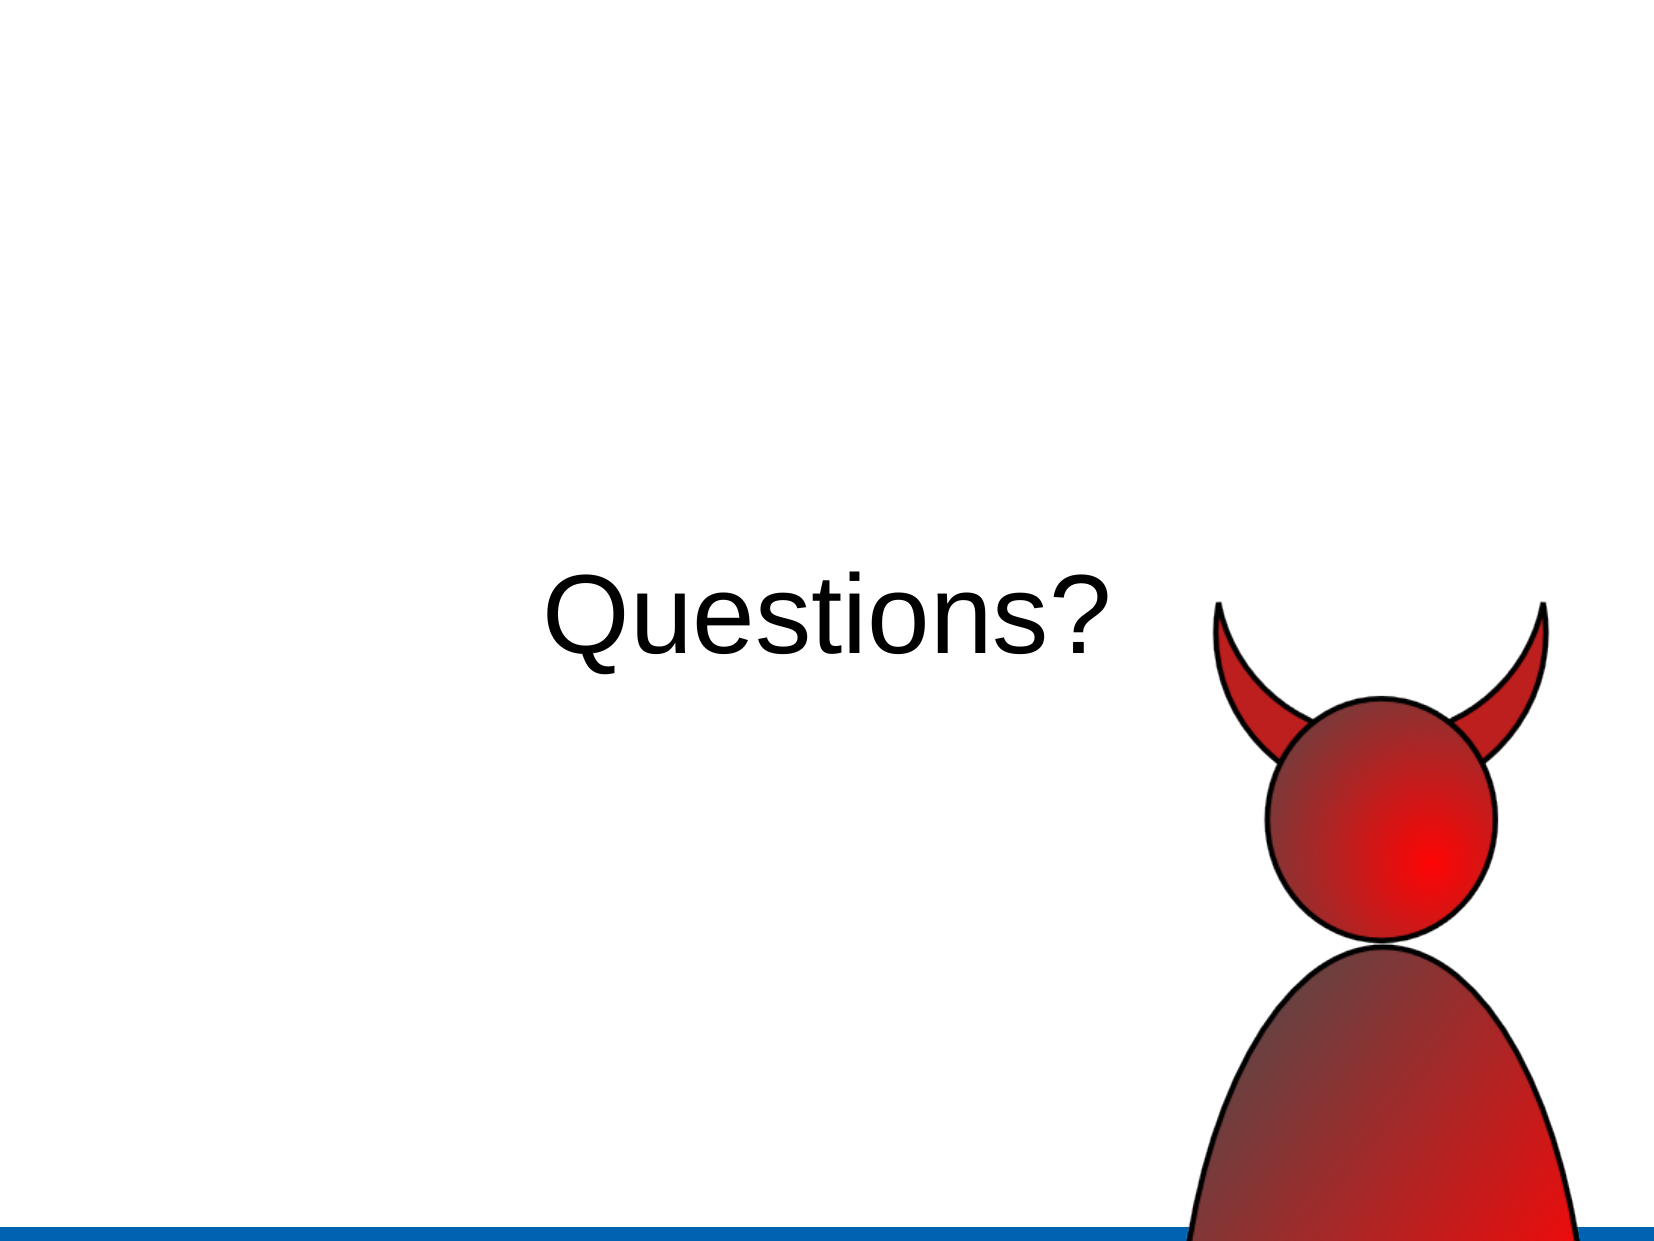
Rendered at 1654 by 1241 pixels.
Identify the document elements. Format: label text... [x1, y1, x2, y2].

picture [1178, 600, 1589, 1241]
title Questions? [121, 102, 1533, 1127]
